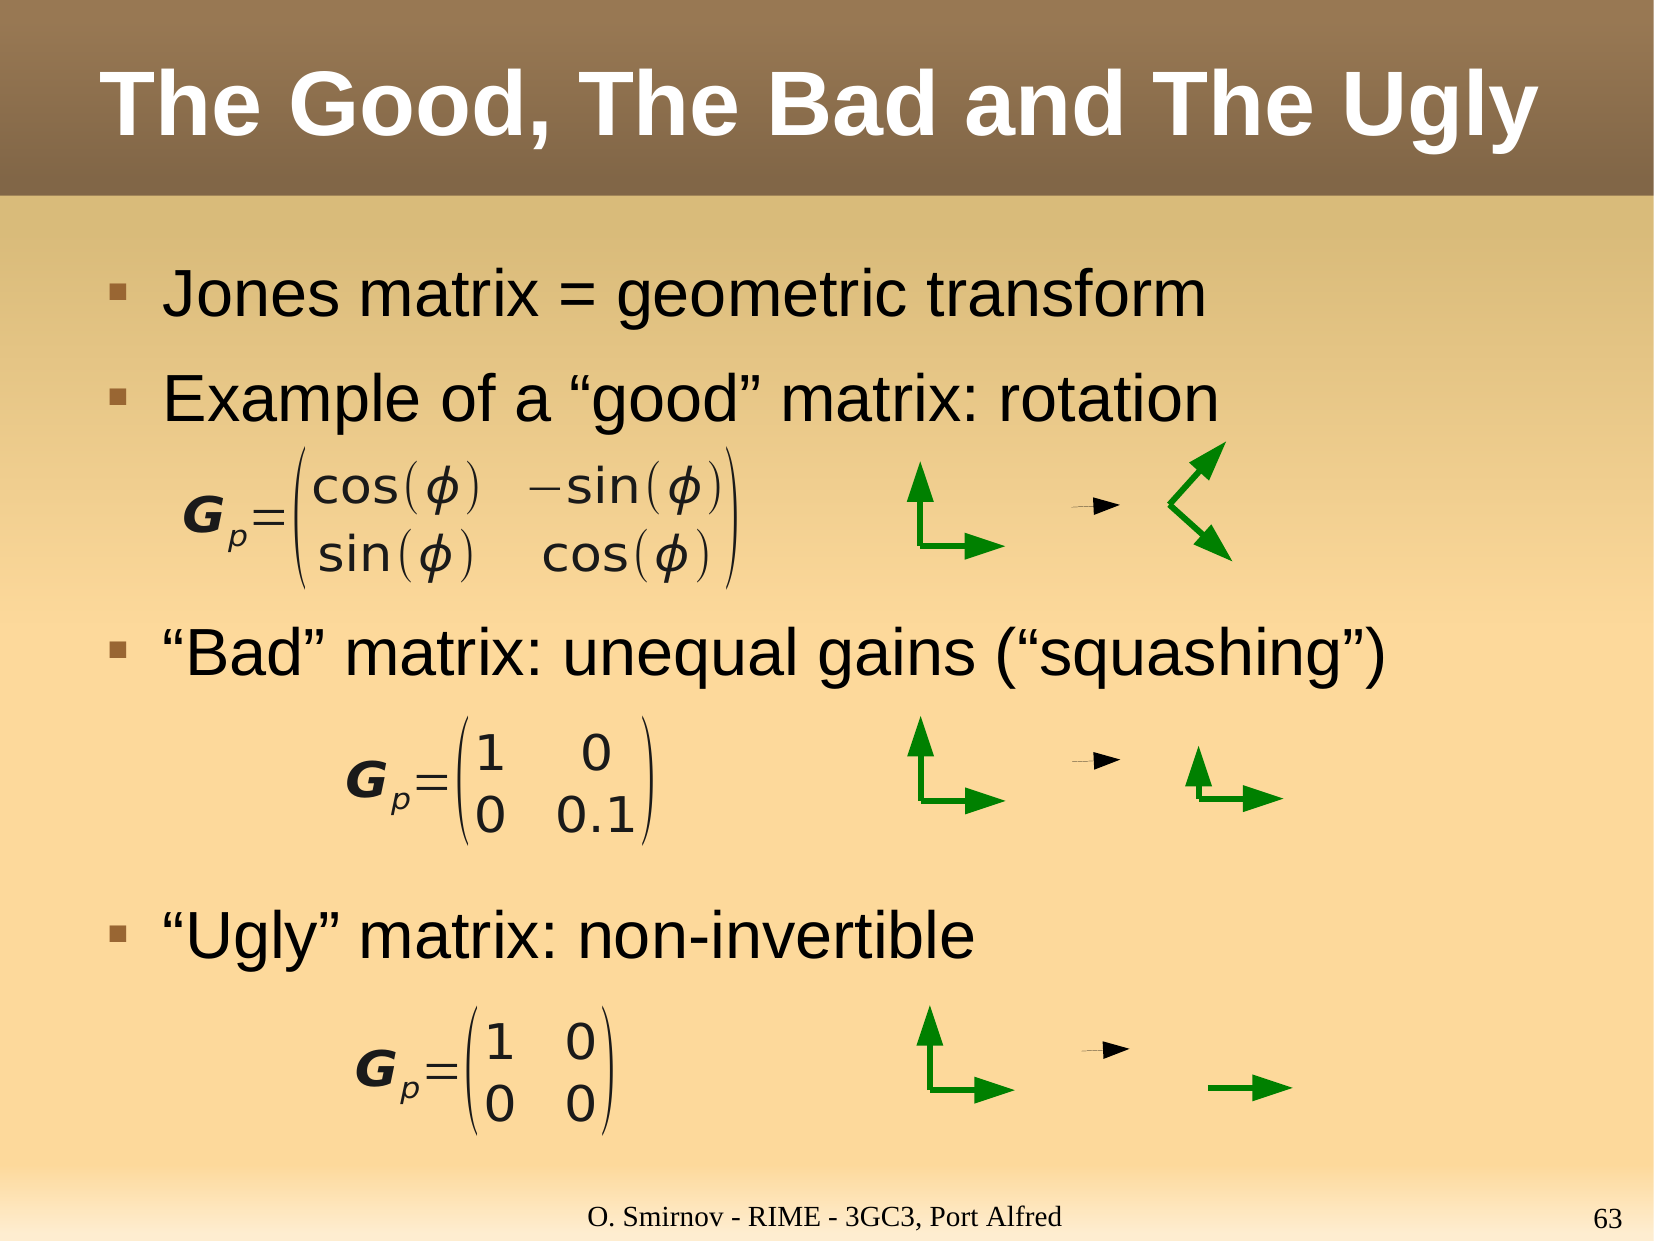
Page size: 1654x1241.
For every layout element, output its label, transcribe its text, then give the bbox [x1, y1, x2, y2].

chart [339, 714, 664, 850]
chart [348, 1003, 623, 1139]
chart [176, 443, 749, 593]
title The Good, The Bad and The Ugly [76, 0, 1565, 208]
picture [0, 0, 1654, 1241]
list Jones matrix = geometric transform Example of a “good” matrix: rotation “Bad” matrix: unequal gains (“squashing”) “Ugly” matrix: non-invertible [91, 256, 1580, 1077]
